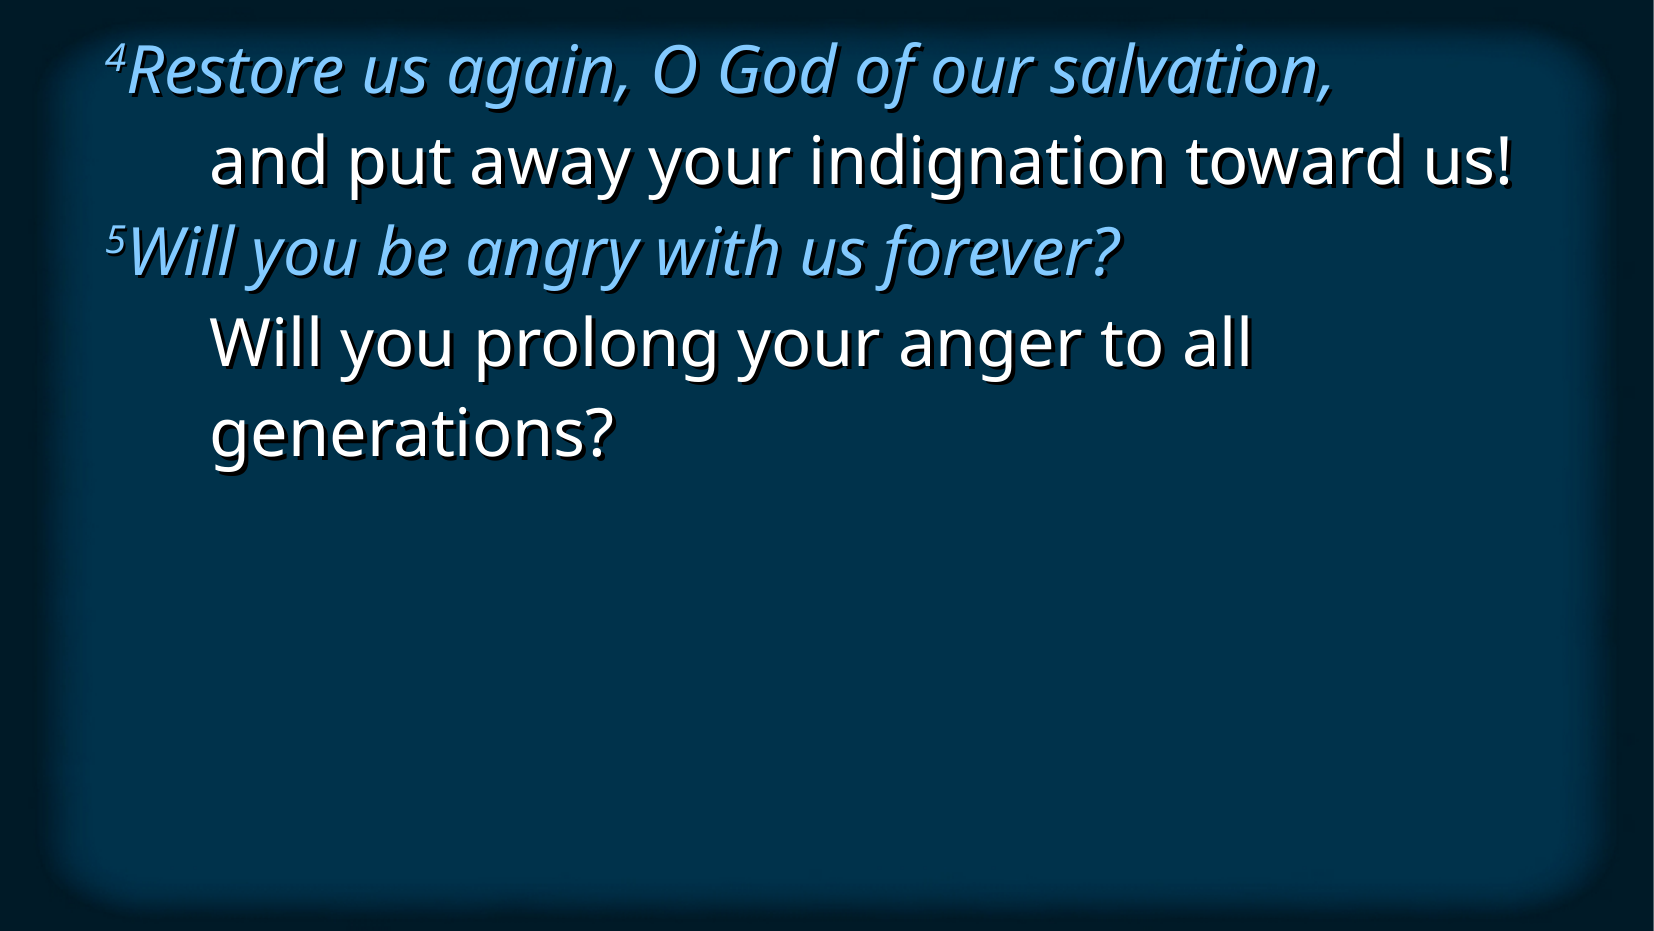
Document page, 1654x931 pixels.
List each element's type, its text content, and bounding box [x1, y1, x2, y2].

text_box 4Restore us again, O God of our salvation, and put away your indignation toward us! 5Will you be angry with us forever? Will you prolong your anger to all generations? [90, 15, 1576, 474]
picture [0, 0, 1654, 931]
